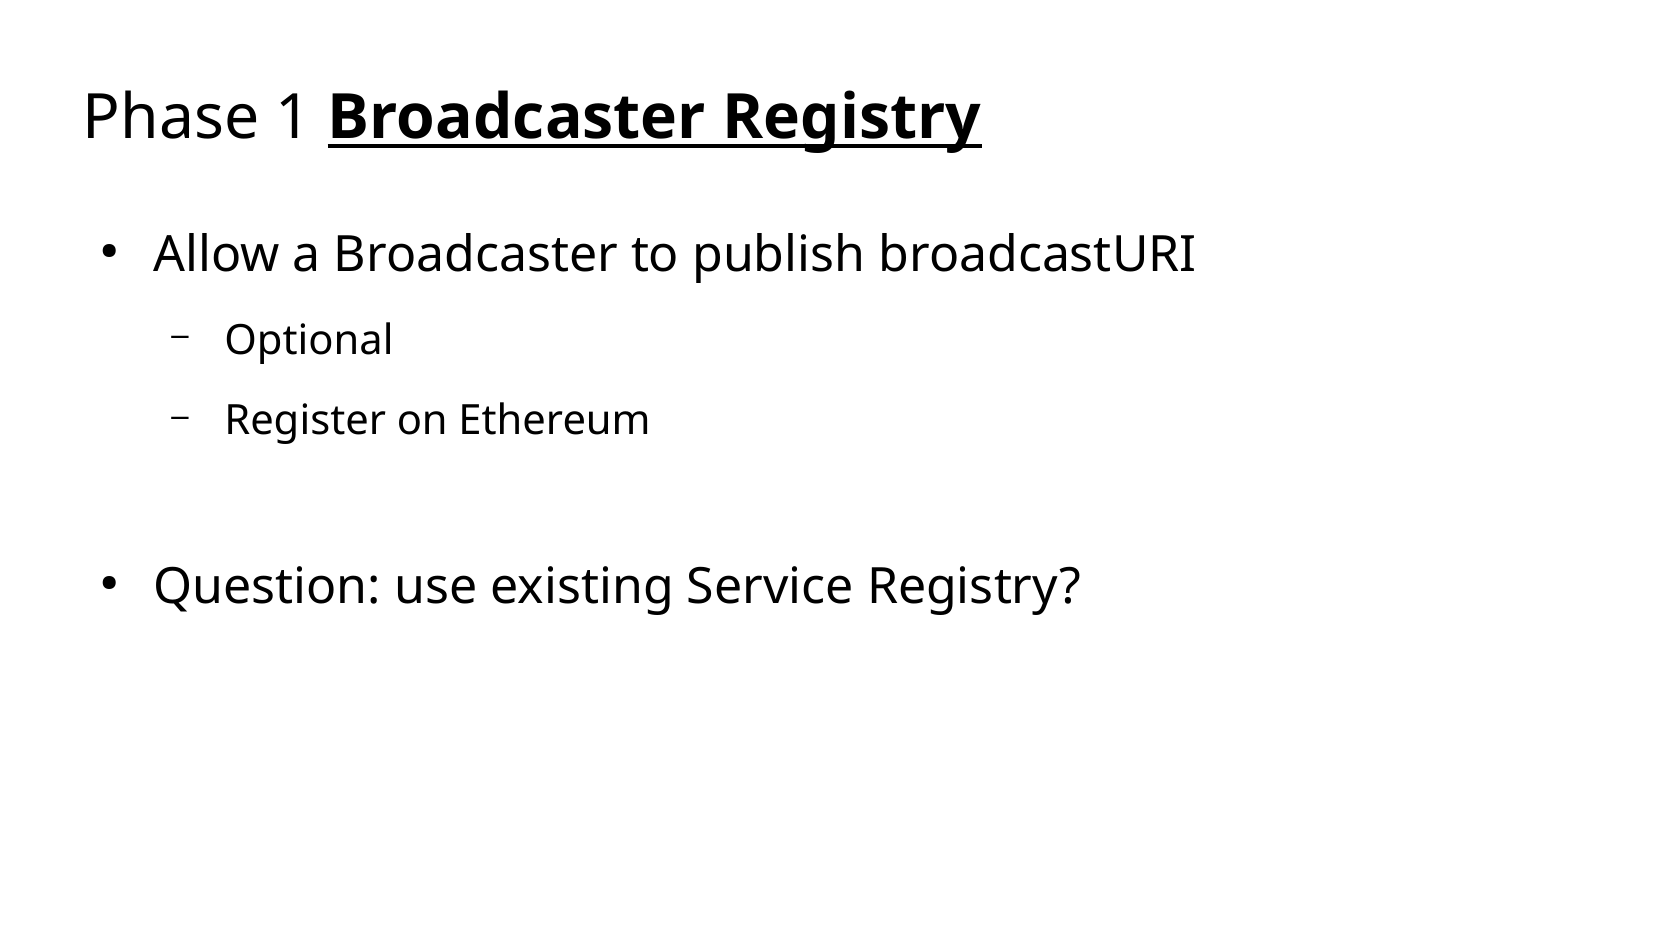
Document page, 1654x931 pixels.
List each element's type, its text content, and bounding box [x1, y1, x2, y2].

title Phase 1 Broadcaster Registry [82, 37, 1571, 193]
list Allow a Broadcaster to publish broadcastURI Optional Register on Ethereum Question: use existing Service Registry? [82, 217, 1571, 758]
